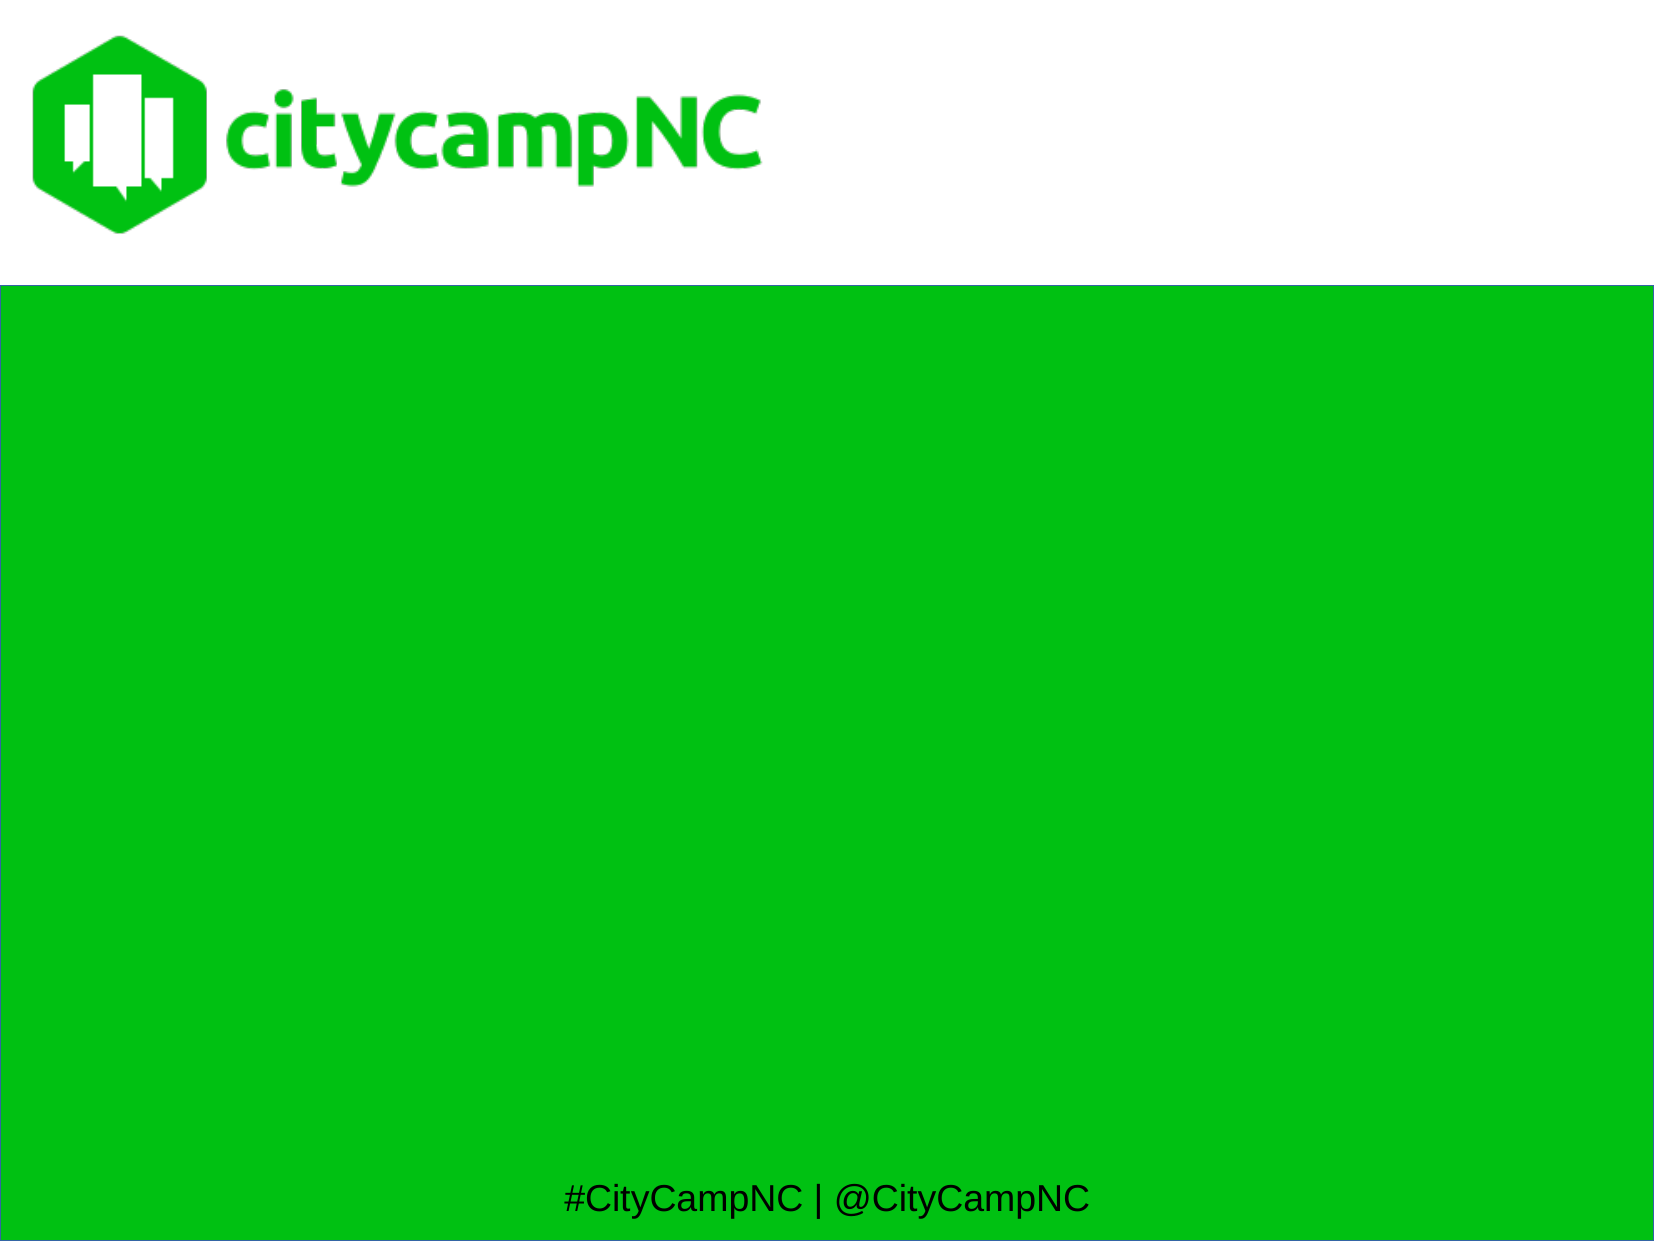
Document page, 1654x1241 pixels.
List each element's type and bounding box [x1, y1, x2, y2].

picture [0, 3, 794, 267]
